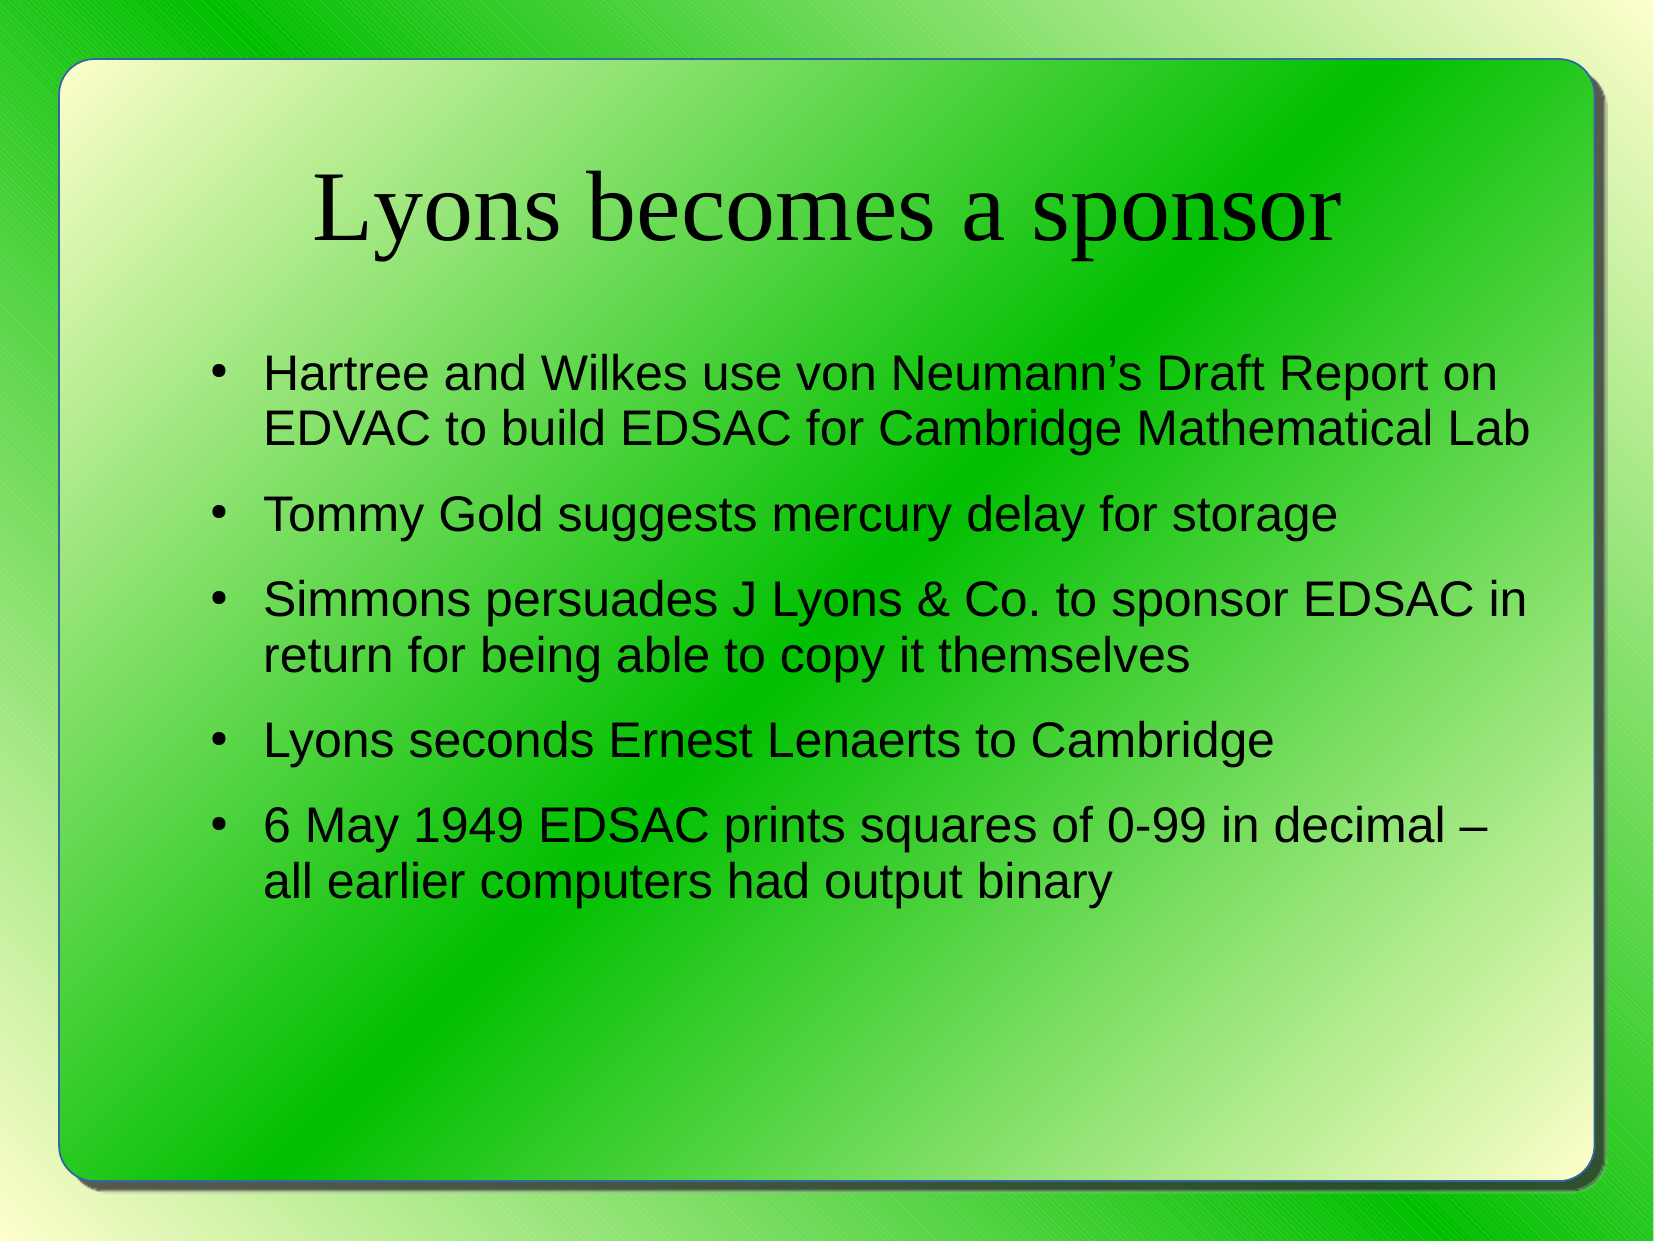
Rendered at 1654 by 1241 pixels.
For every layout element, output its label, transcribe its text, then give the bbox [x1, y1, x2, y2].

list Hartree and Wilkes use von Neumann’s Draft Report on EDVAC to build EDSAC for Cambridge Mathematical Lab Tommy Gold suggests mercury delay for storage Simmons persuades J Lyons & Co. to sponsor EDSAC in return for being able to copy it themselves Lyons seconds Ernest Lenaerts to Cambridge 6 May 1949 EDSAC prints squares of 0-99 in decimal – all earlier computers had output binary [121, 344, 1534, 1127]
title Lyons becomes a sponsor [121, 102, 1534, 310]
